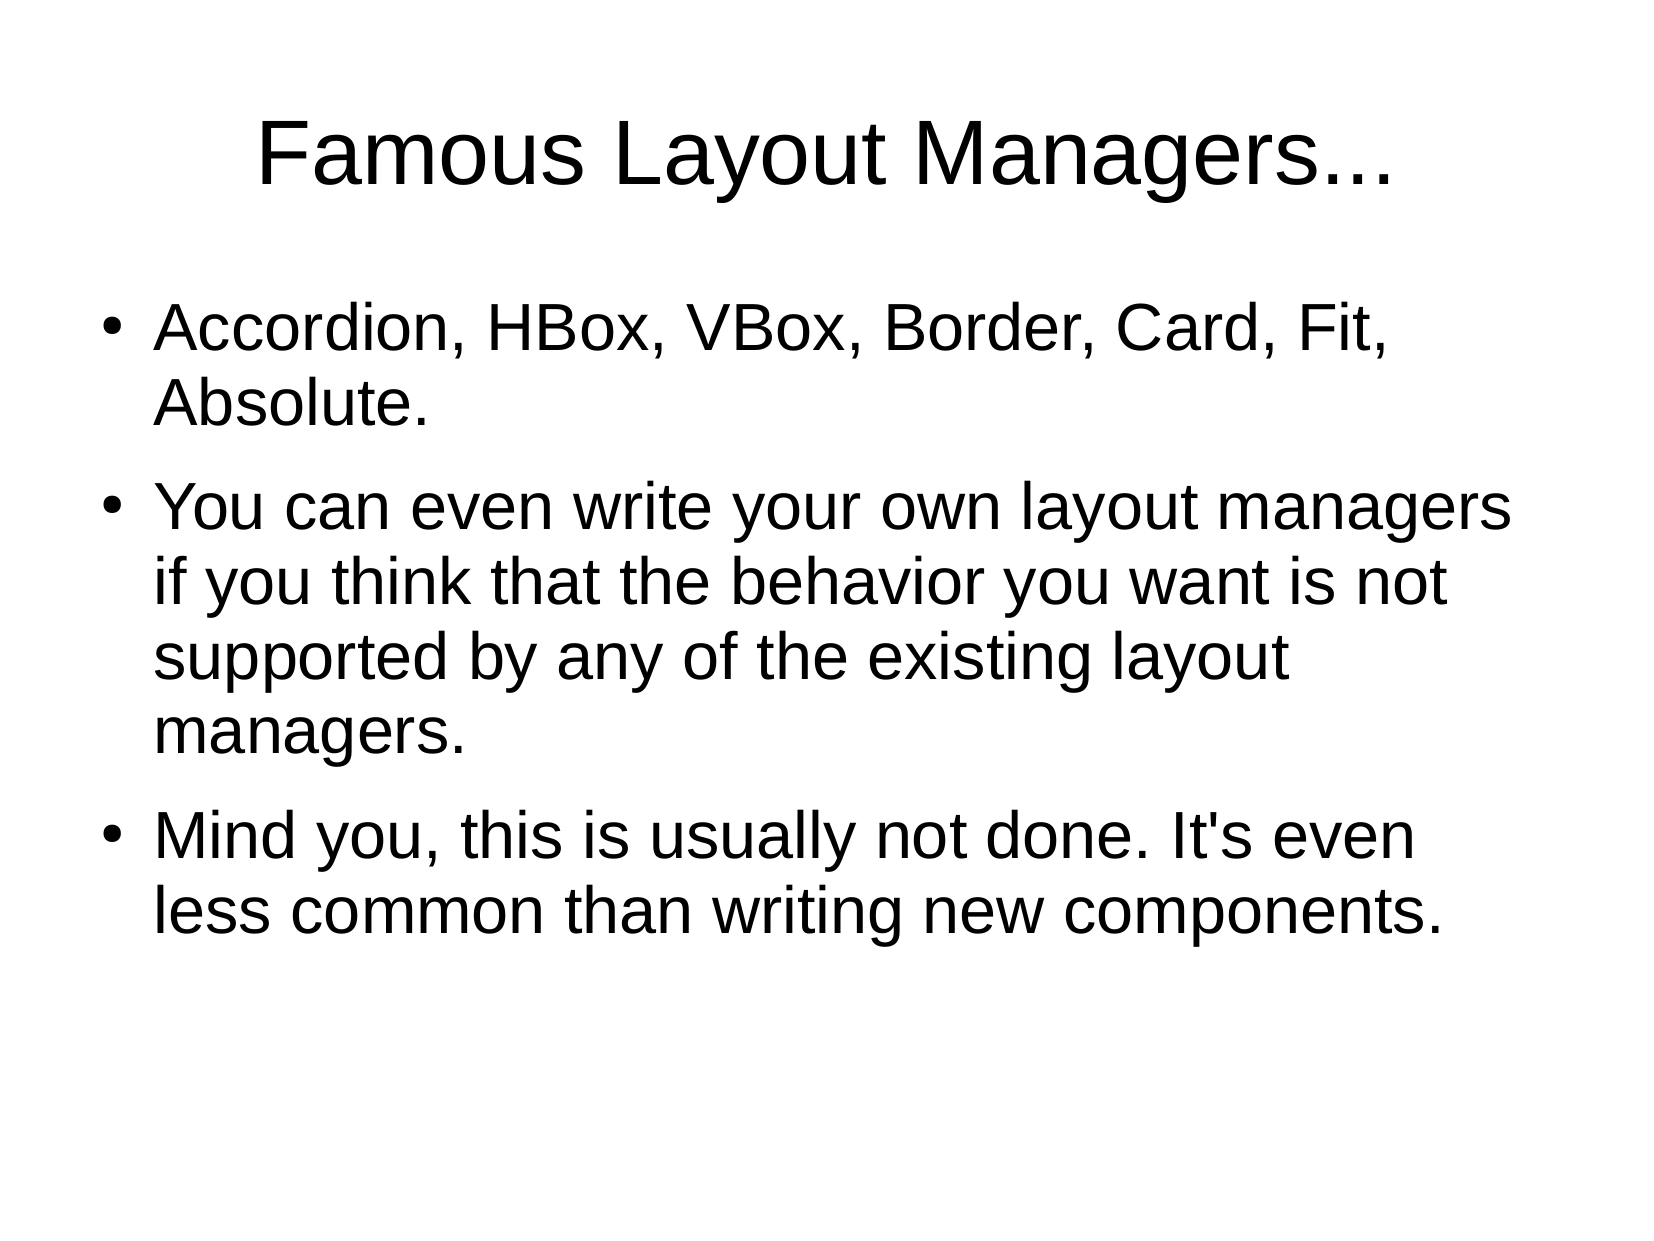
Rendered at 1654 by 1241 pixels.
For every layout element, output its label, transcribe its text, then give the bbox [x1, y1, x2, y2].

title Famous Layout Managers... [82, 49, 1571, 257]
list Accordion, HBox, VBox, Border, Card, Fit, Absolute. You can even write your own layout managers if you think that the behavior you want is not supported by any of the existing layout managers. Mind you, this is usually not done. It's even less common than writing new components. [82, 290, 1538, 1010]
